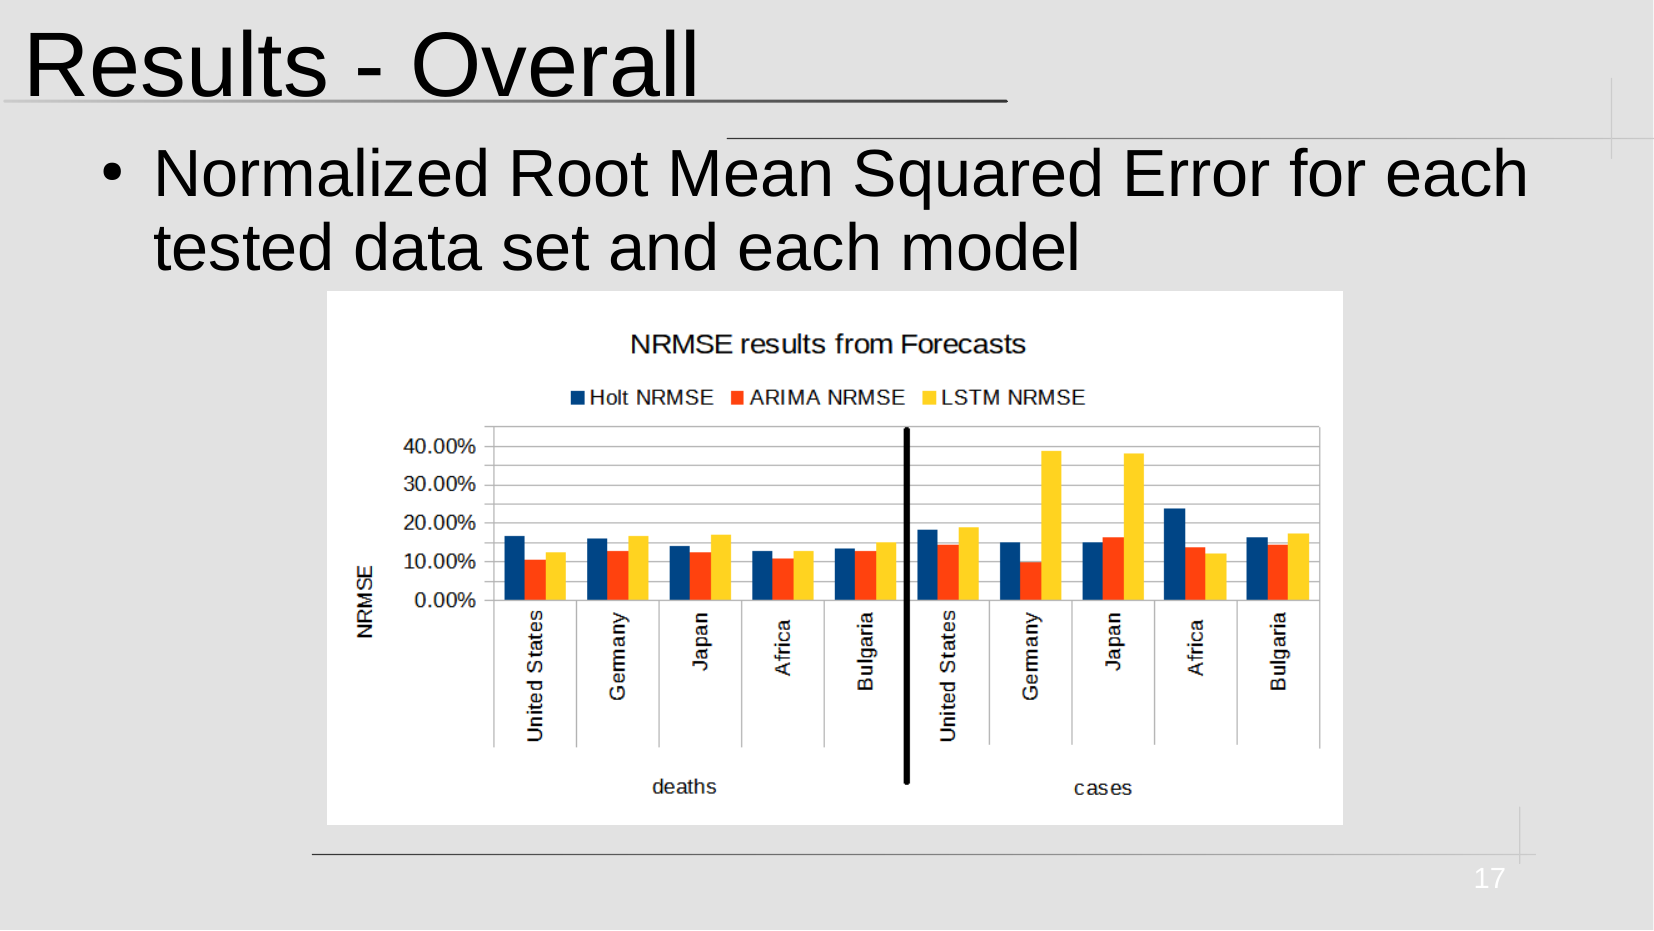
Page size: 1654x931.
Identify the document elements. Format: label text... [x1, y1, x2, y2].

title Results - Overall [23, 11, 1589, 119]
picture [327, 291, 1343, 826]
list Normalized Root Mean Squared Error for each tested data set and each model [82, 135, 1571, 338]
